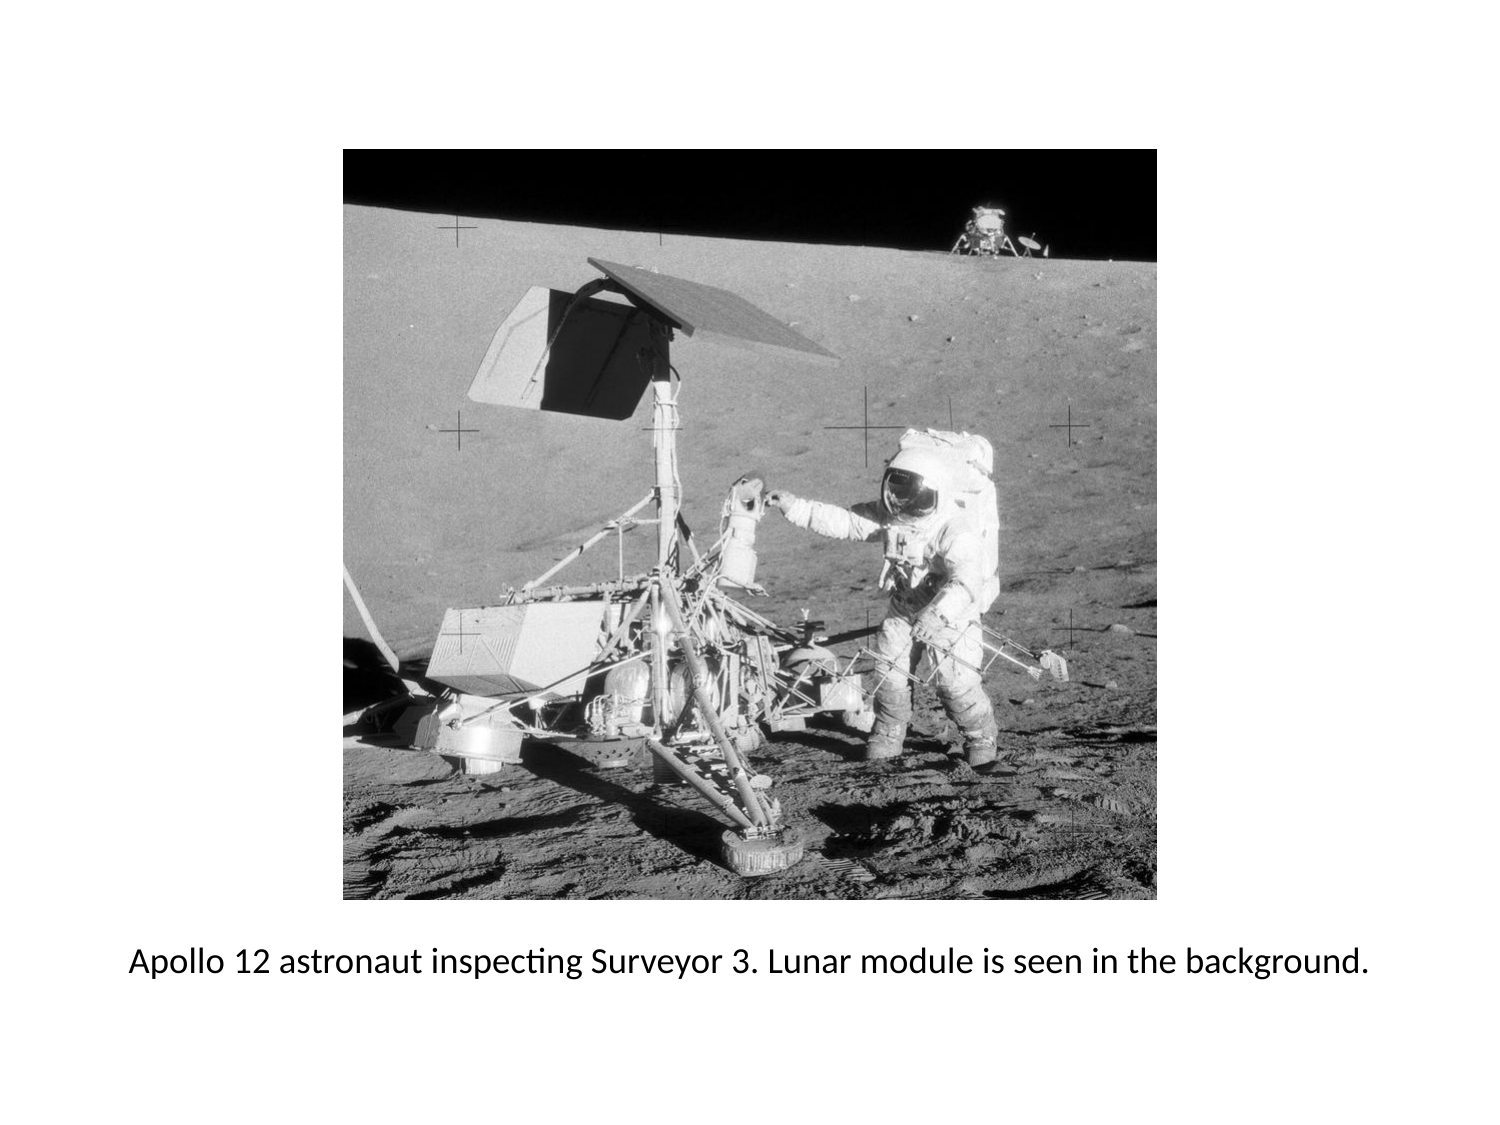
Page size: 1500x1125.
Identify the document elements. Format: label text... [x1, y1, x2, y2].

text_box Apollo 12 astronaut inspecting Surveyor 3. Lunar module is seen in the background. [113, 930, 1386, 989]
picture [343, 149, 1157, 900]
